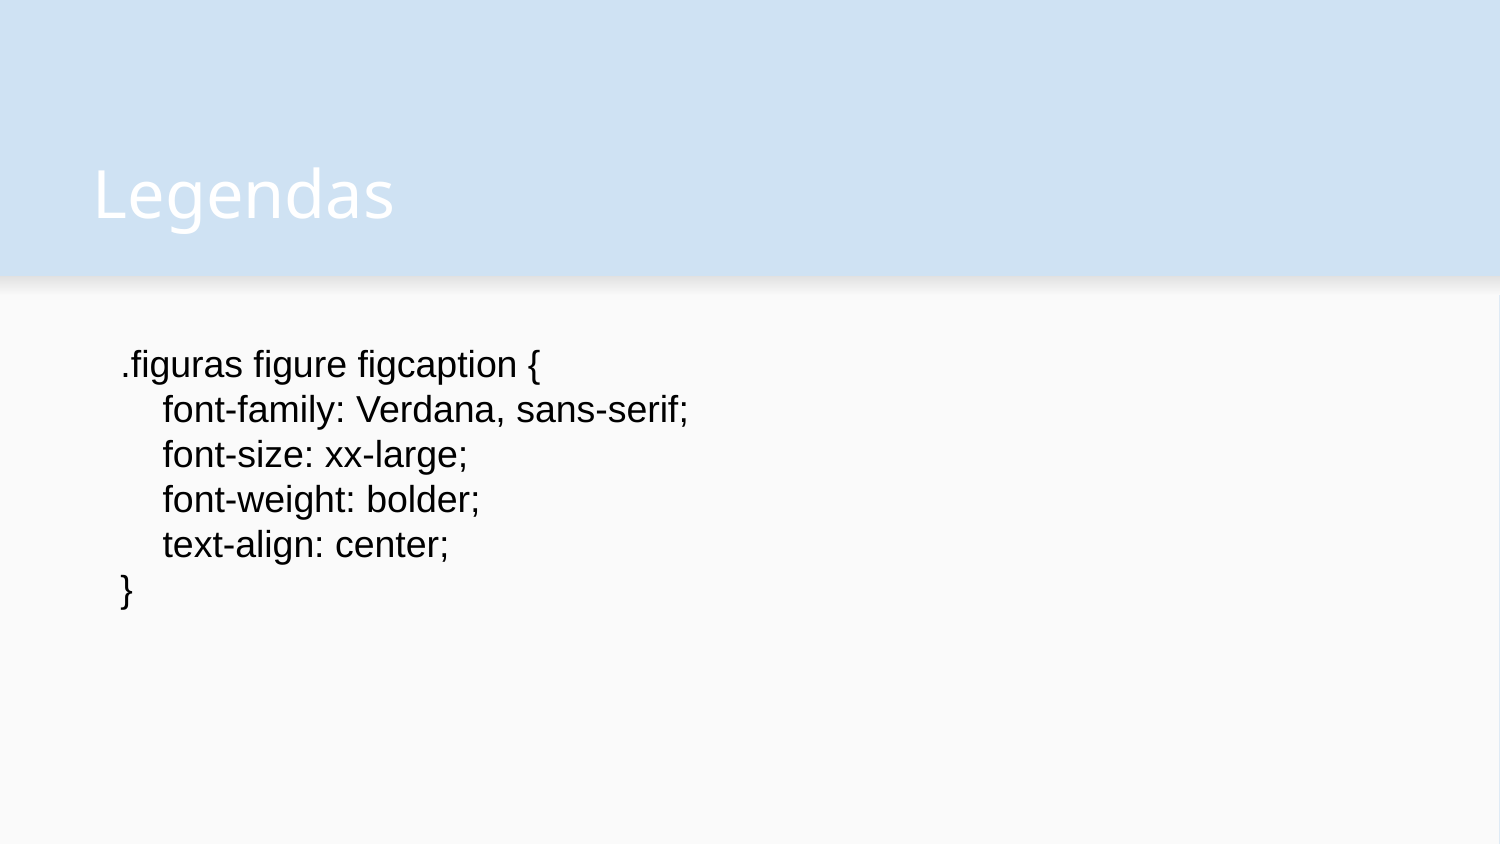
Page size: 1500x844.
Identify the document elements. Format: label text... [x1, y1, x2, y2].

list .figuras figure figcaption { font-family: Verdana, sans-serif; font-size: xx-large; font-weight: bolder; text-align: center; } [0, 324, 1300, 770]
title Legendas [77, 121, 1427, 248]
